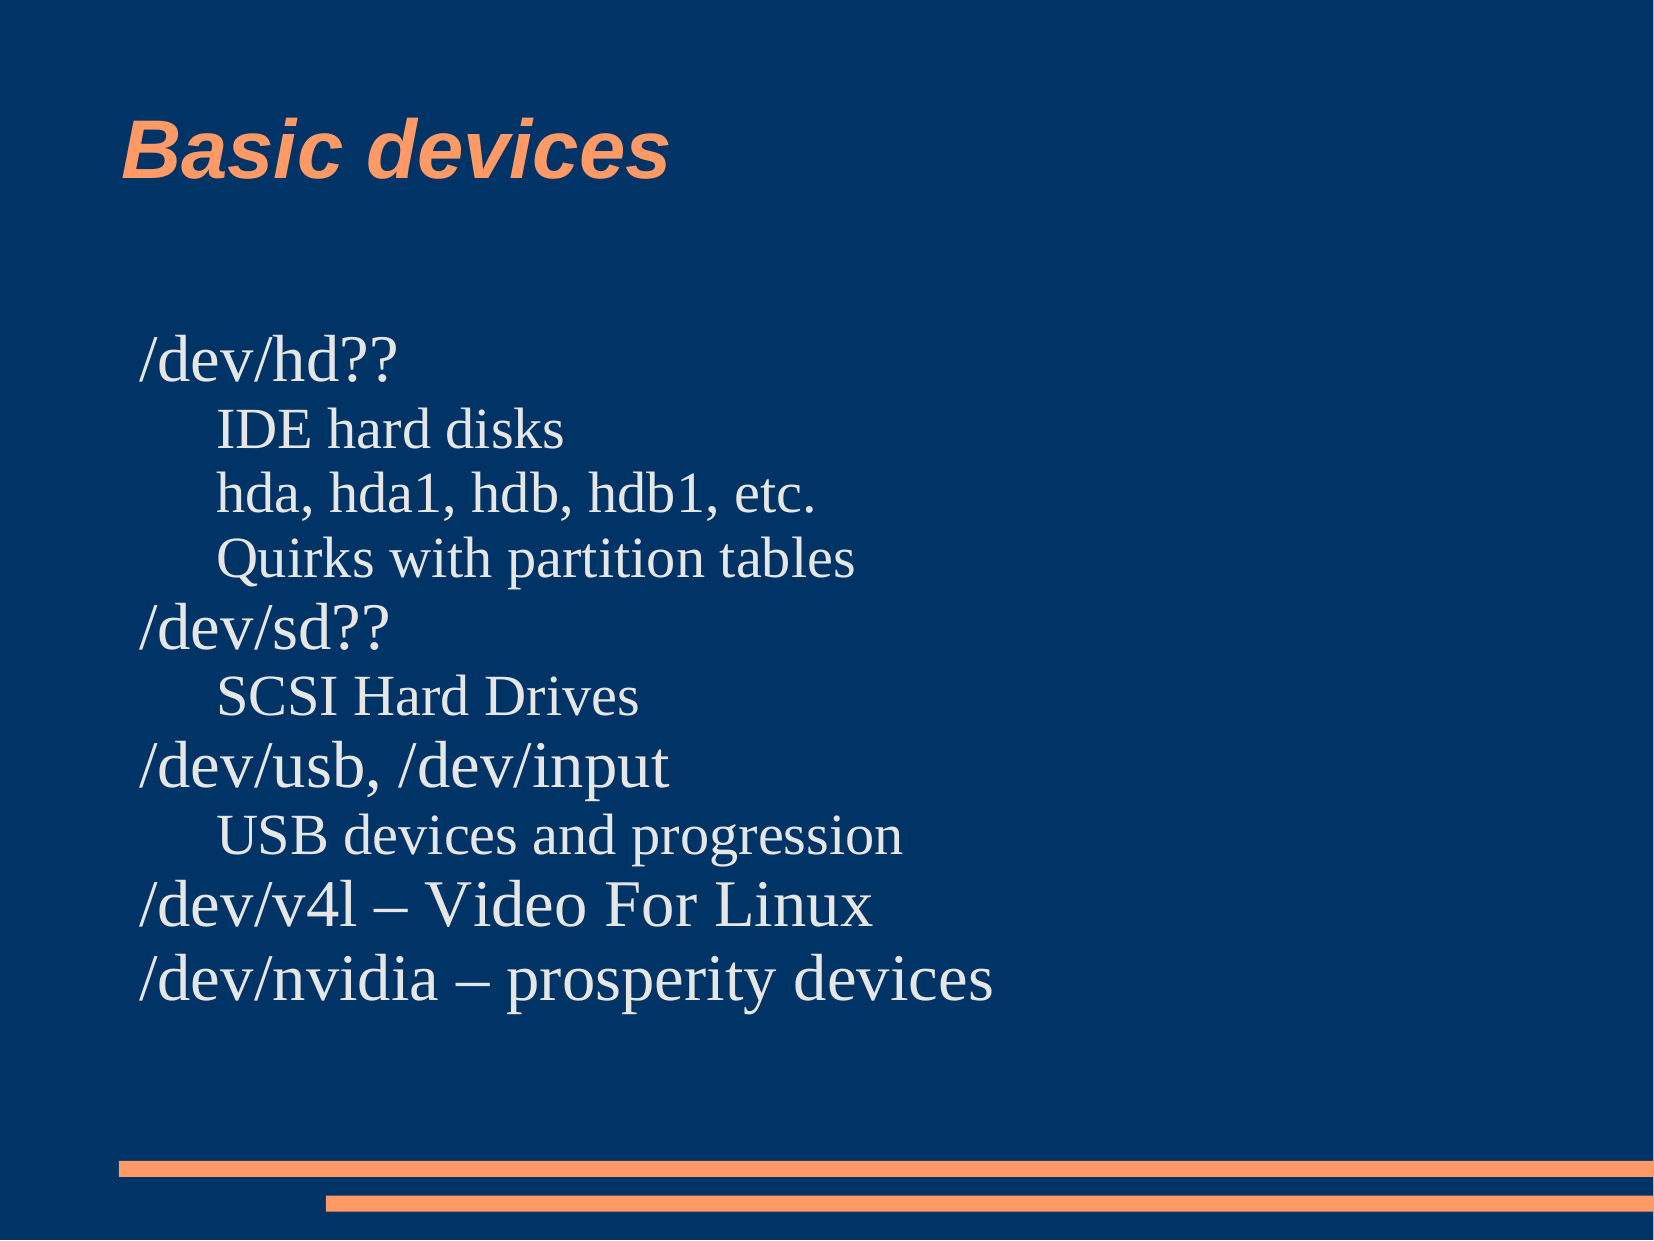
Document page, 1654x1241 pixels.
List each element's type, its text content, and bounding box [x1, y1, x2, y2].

list /dev/hd?? IDE hard disks hda, hda1, hdb, hdb1, etc. Quirks with partition tables /dev/sd?? SCSI Hard Drives /dev/usb, /dev/input USB devices and progression /dev/v4l – Video For Linux /dev/nvidia – prosperity devices [121, 322, 1561, 1133]
title Basic devices [121, 46, 1534, 254]
